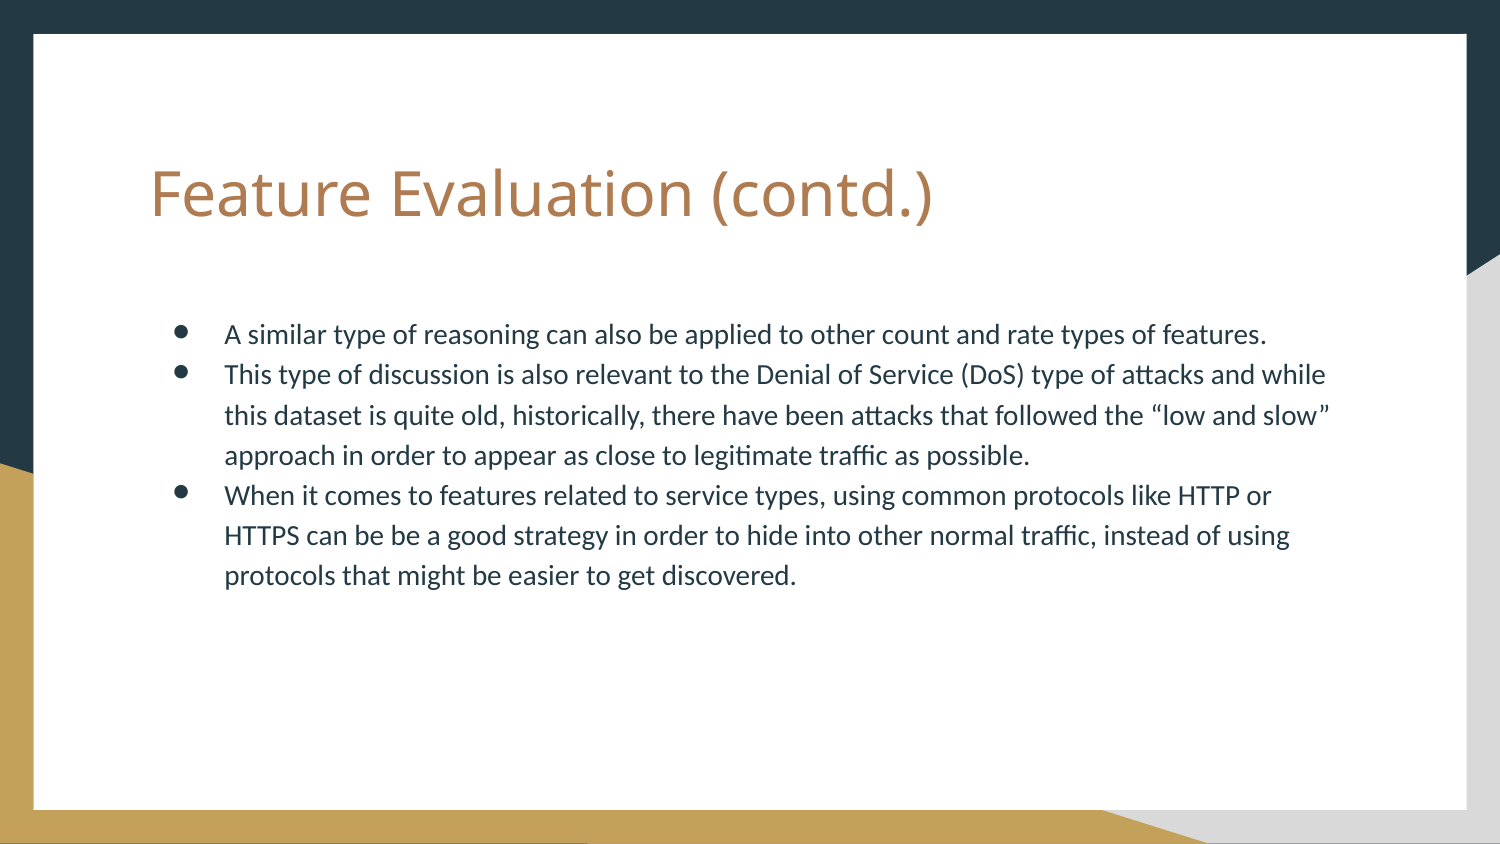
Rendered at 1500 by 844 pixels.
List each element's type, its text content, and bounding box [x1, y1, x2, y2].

list A similar type of reasoning can also be applied to other count and rate types of features. This type of discussion is also relevant to the Denial of Service (DoS) type of attacks and while this dataset is quite old, historically, there have been attacks that followed the “low and slow” approach in order to appear as close to legitimate traffic as possible. When it comes to features related to service types, using common protocols like HTTP or HTTPS can be be a good strategy in order to hide into other normal traffic, instead of using protocols that might be easier to get discovered. [134, 295, 1366, 697]
title Feature Evaluation (contd.) [134, 138, 1366, 295]
